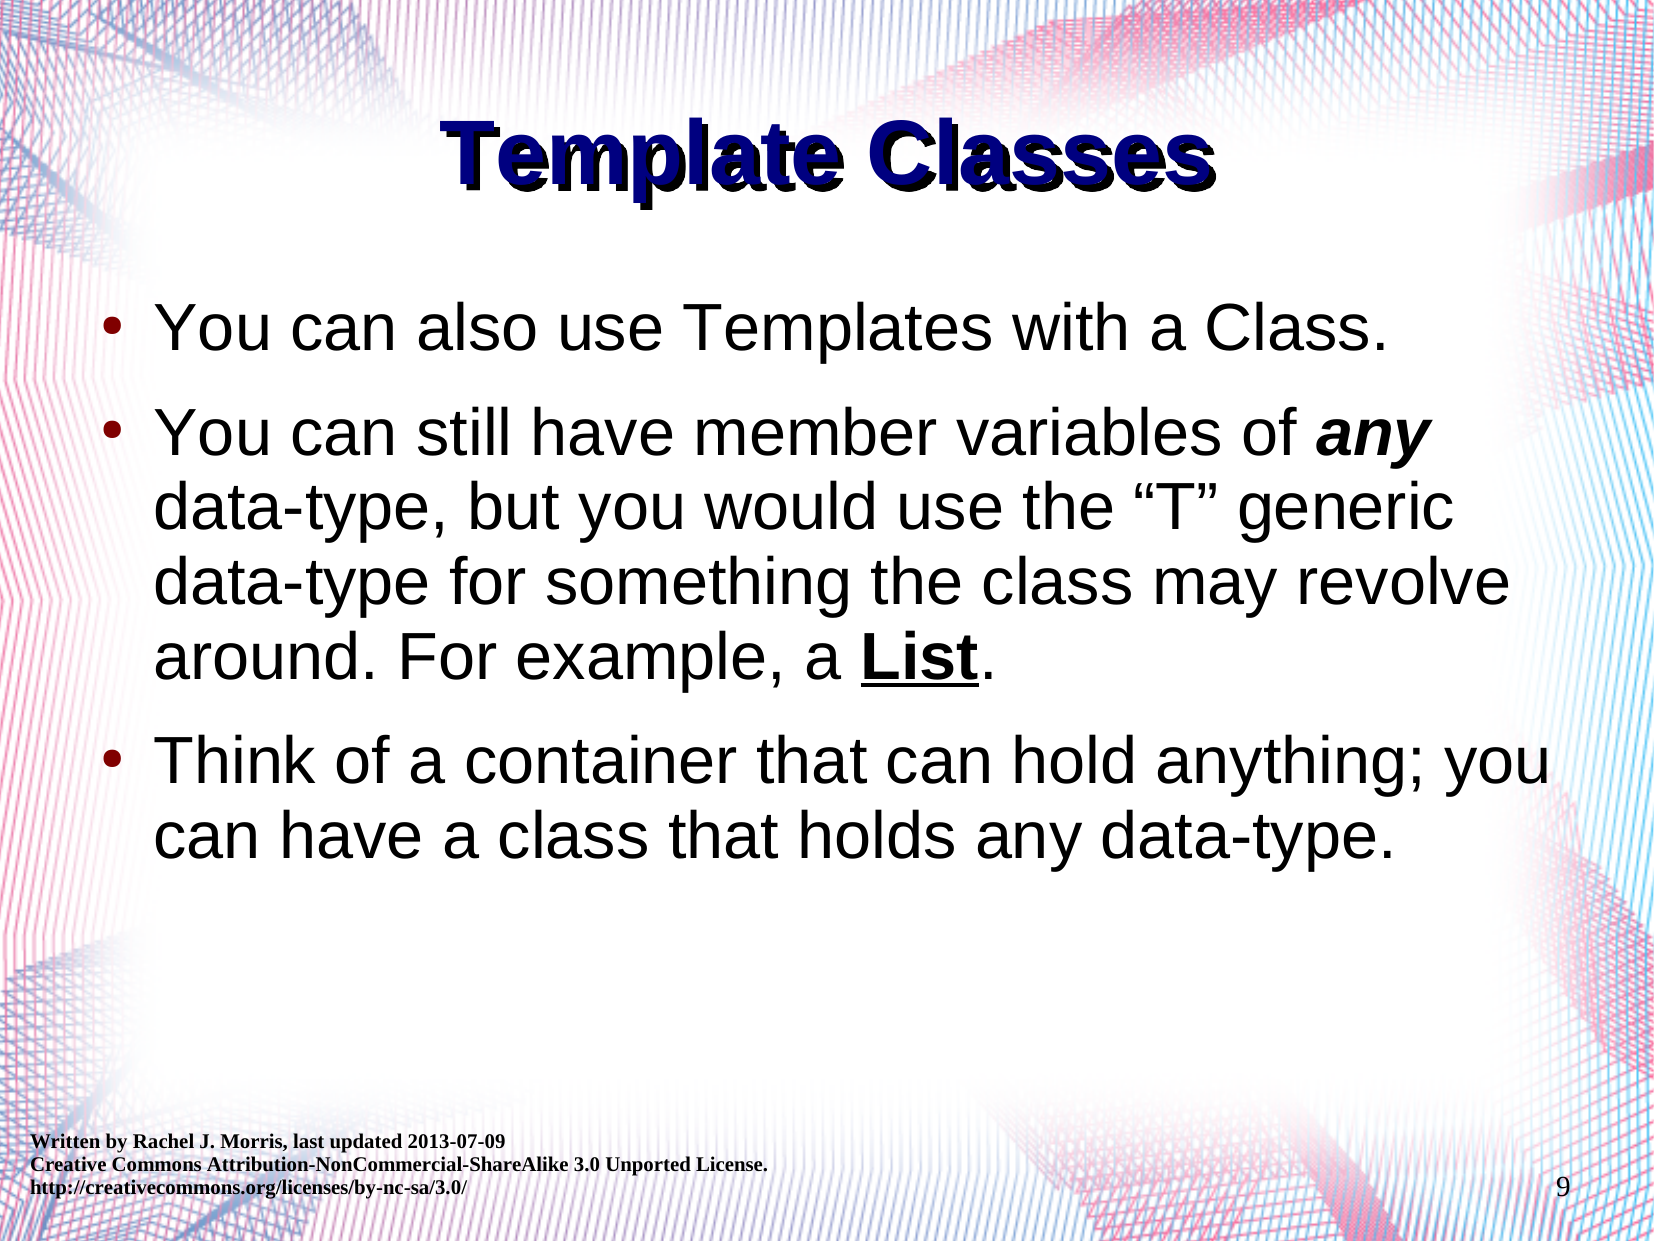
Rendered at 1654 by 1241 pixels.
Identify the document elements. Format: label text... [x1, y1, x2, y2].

picture [0, 0, 1654, 1241]
list You can also use Templates with a Class. You can still have member variables of any data-type, but you would use the “T” generic data-type for something the class may revolve around. For example, a List. Think of a container that can hold anything; you can have a class that holds any data-type. [82, 290, 1571, 1010]
title Template Classes [82, 49, 1571, 257]
